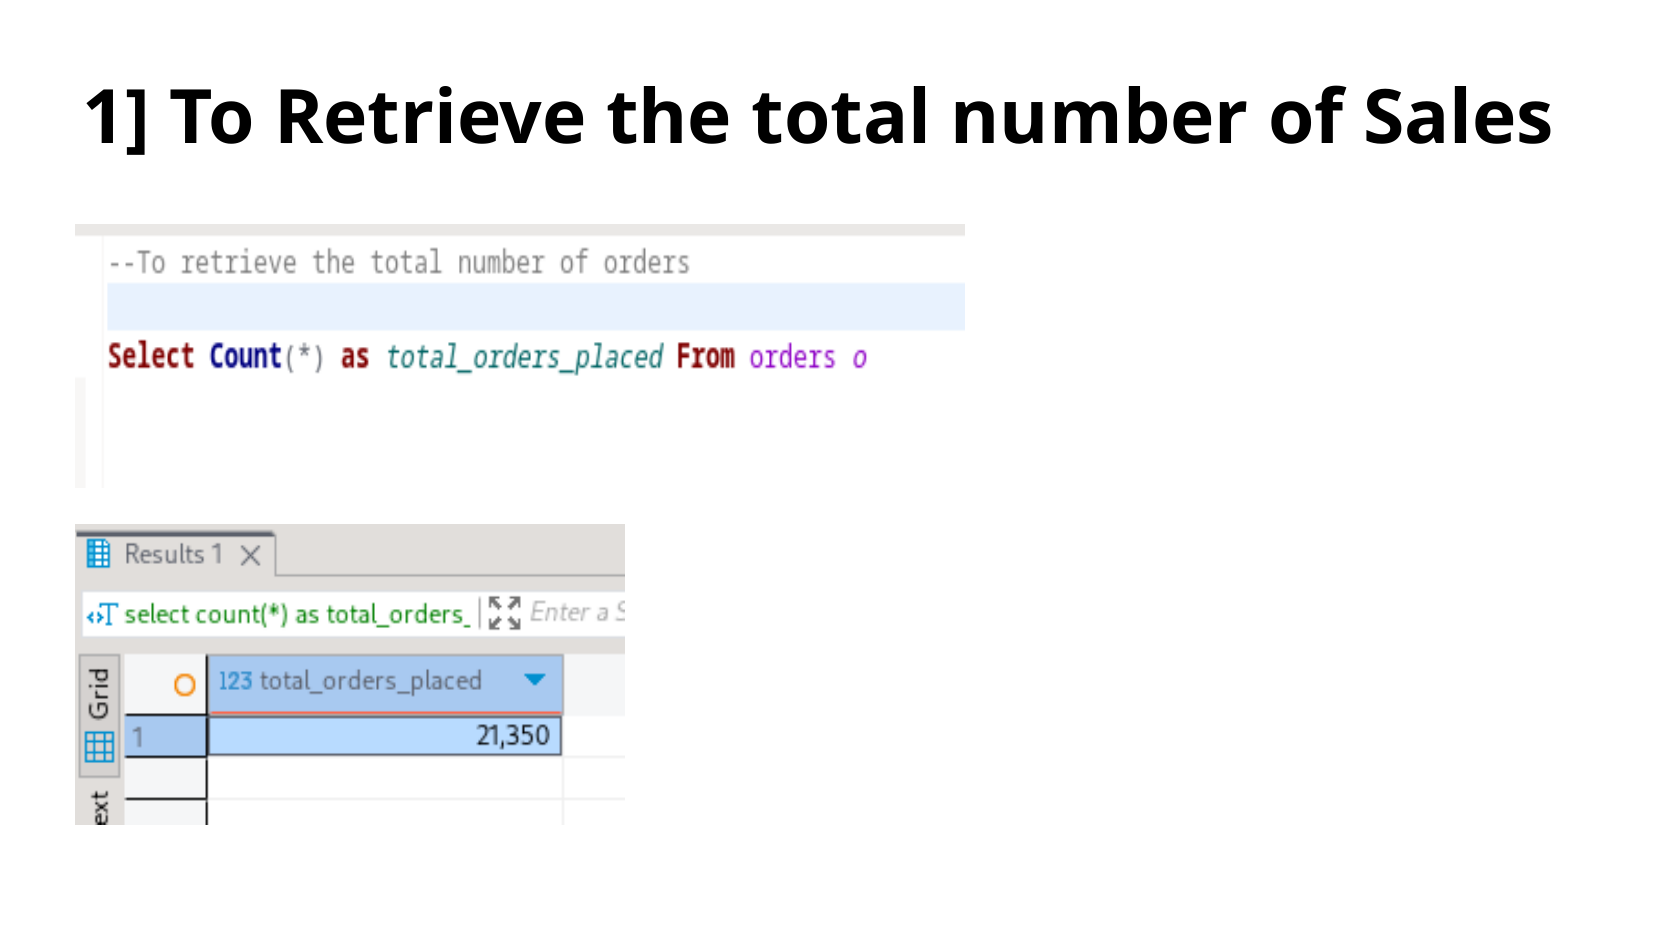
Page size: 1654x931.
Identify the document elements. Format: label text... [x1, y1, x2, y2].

title 1] To Retrieve the total number of Sales [82, 37, 1571, 193]
picture [75, 524, 625, 826]
picture [75, 224, 965, 488]
